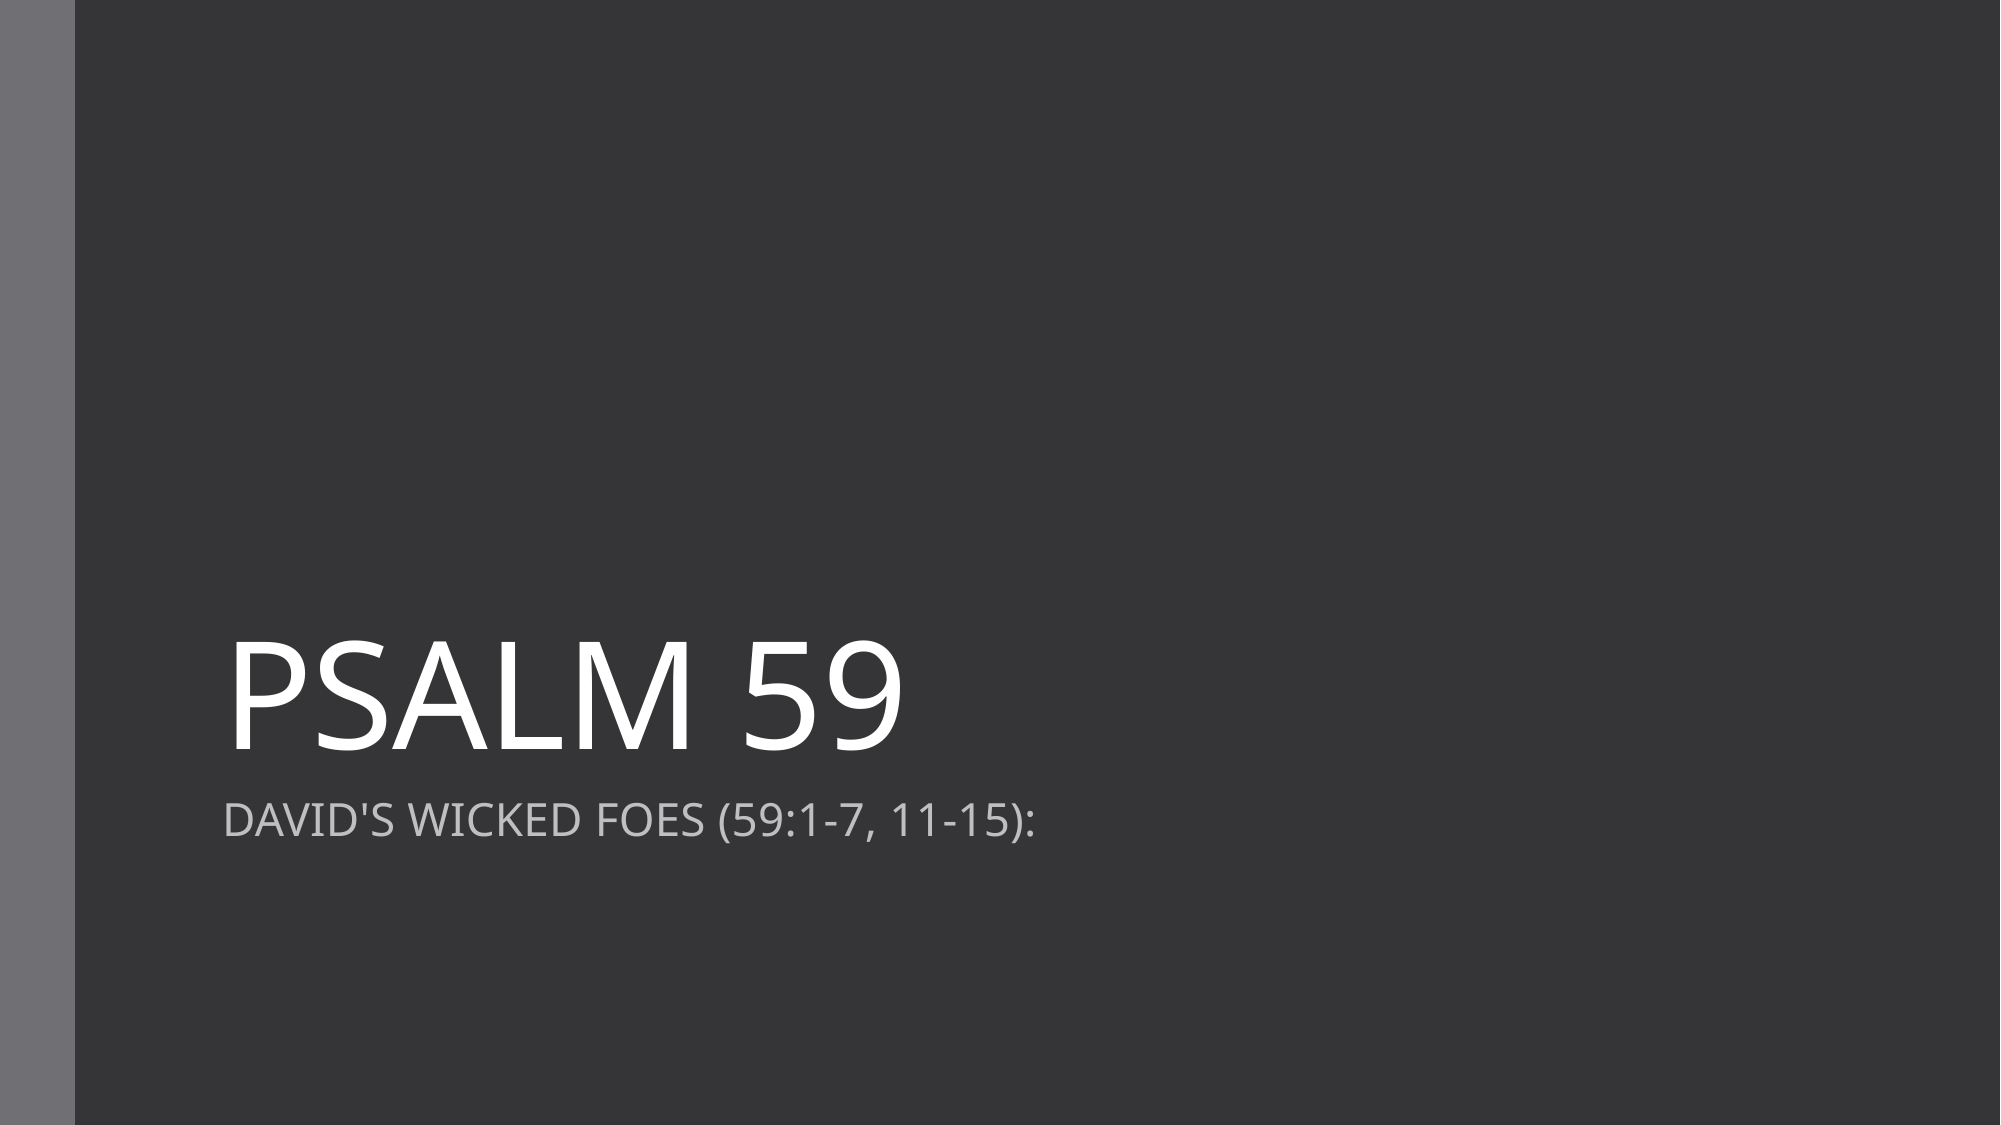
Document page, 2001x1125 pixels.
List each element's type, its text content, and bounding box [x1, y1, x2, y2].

subtitle DAVID'S WICKED FOES (59:1-7, 11-15): [206, 787, 1752, 1066]
title PSALM 59 [206, 124, 1752, 787]
